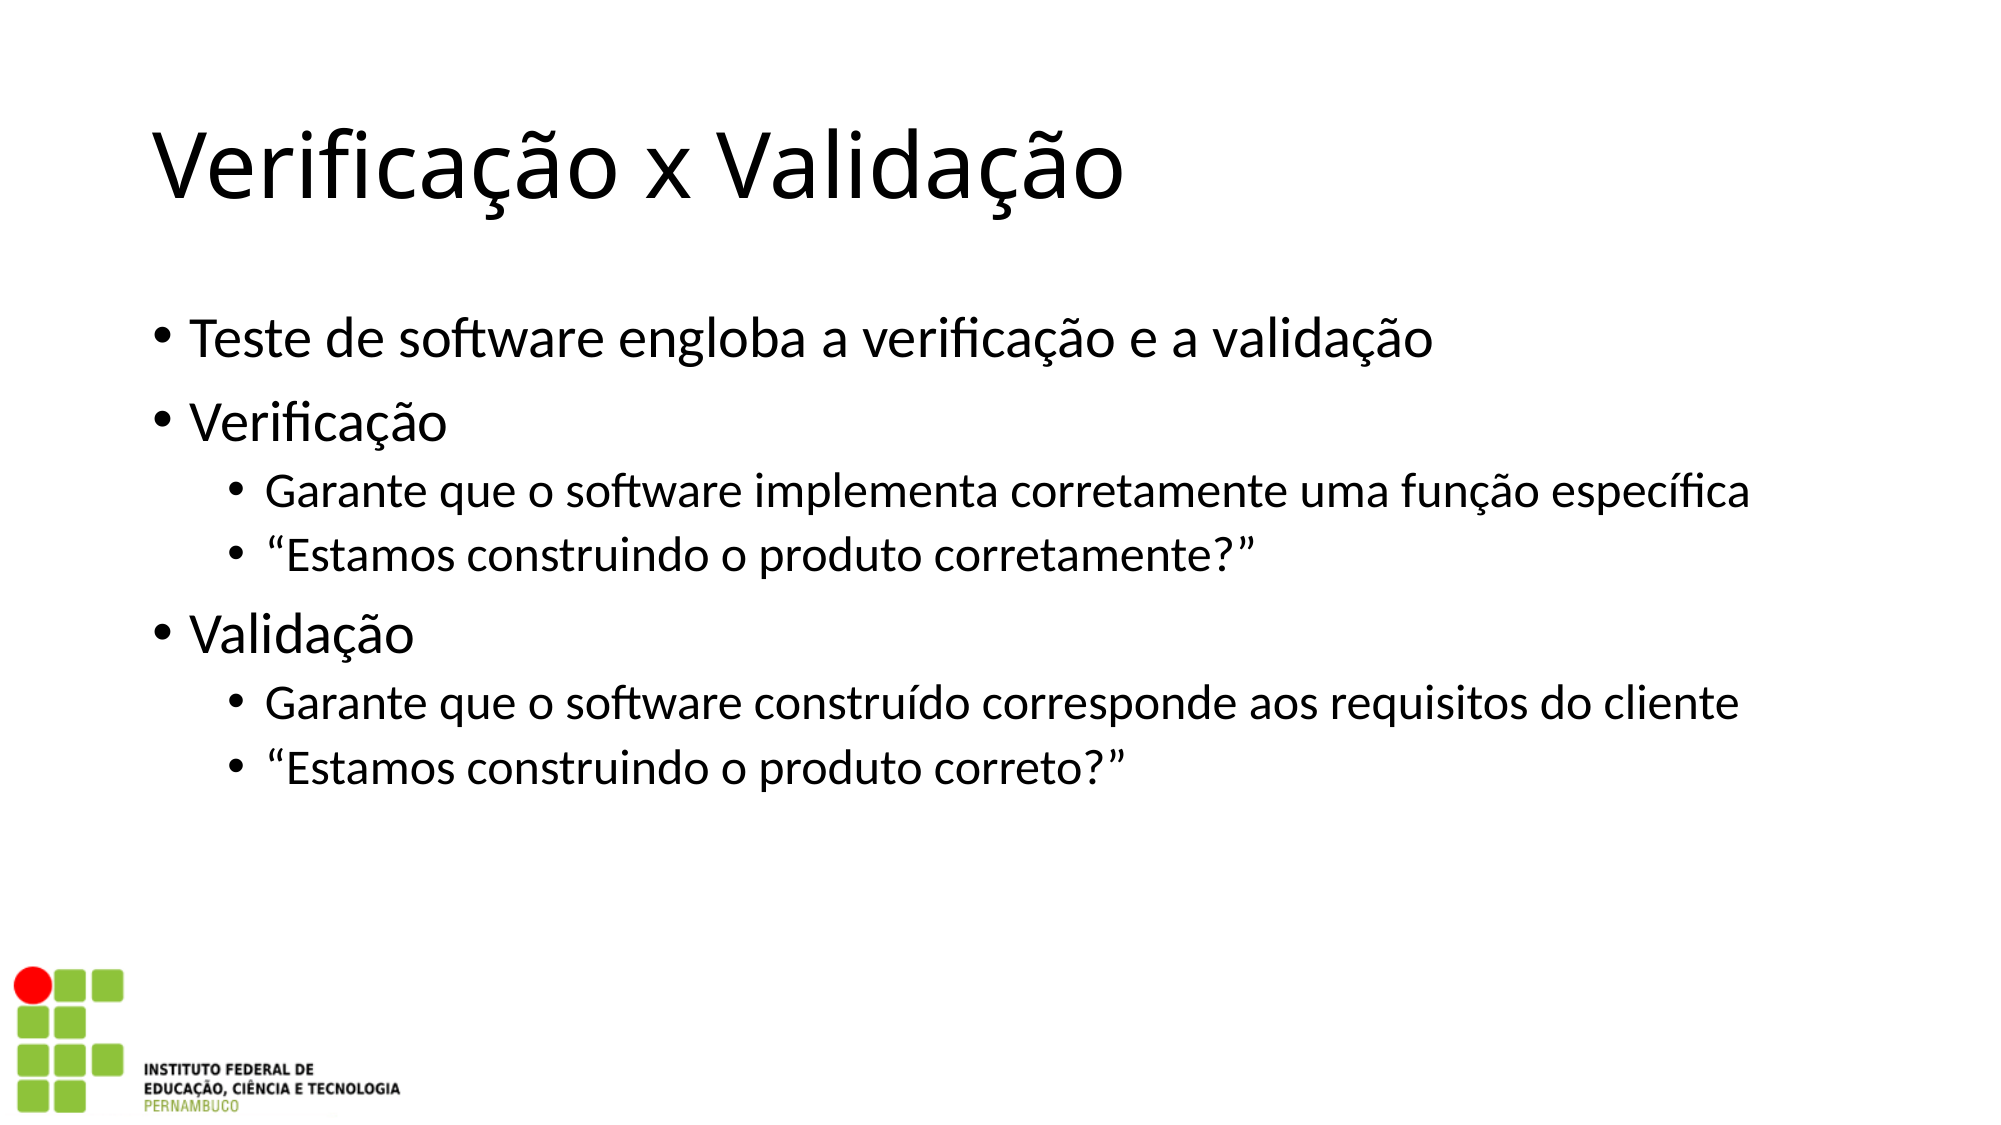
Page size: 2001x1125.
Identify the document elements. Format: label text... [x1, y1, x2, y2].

picture [5, 959, 408, 1118]
title Verificação x Validação [137, 59, 1863, 278]
list Teste de software engloba a verificação e a validação Verificação Garante que o software implementa corretamente uma função específica “Estamos construindo o produto corretamente?” Validação Garante que o software construído corresponde aos requisitos do cliente “Estamos construindo o produto correto?” [137, 299, 1863, 1014]
